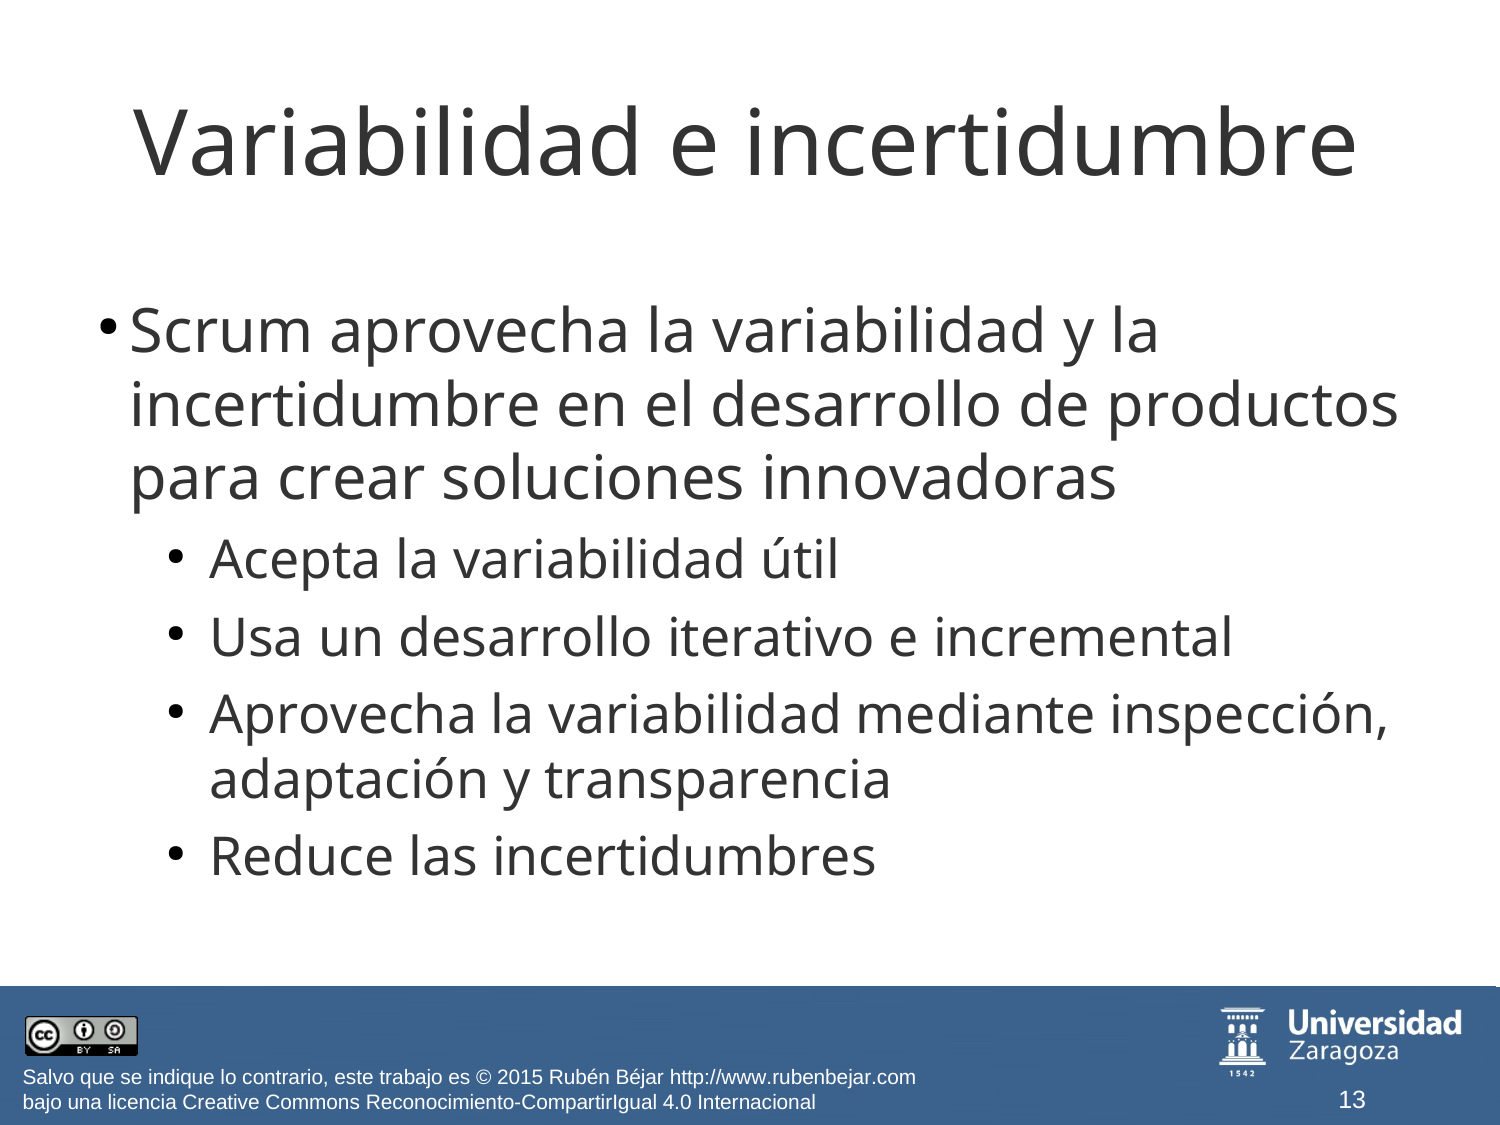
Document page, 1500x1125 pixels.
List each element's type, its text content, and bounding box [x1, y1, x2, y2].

picture [0, 986, 1500, 1125]
title Variabilidad e incertidumbre [74, 21, 1420, 257]
list Scrum aprovecha la variabilidad y la incertidumbre en el desarrollo de productos para crear soluciones innovadoras Acepta la variabilidad útil Usa un desarrollo iterativo e incremental Aprovecha la variabilidad mediante inspección, adaptación y transparencia Reduce las incertidumbres [82, 283, 1418, 957]
